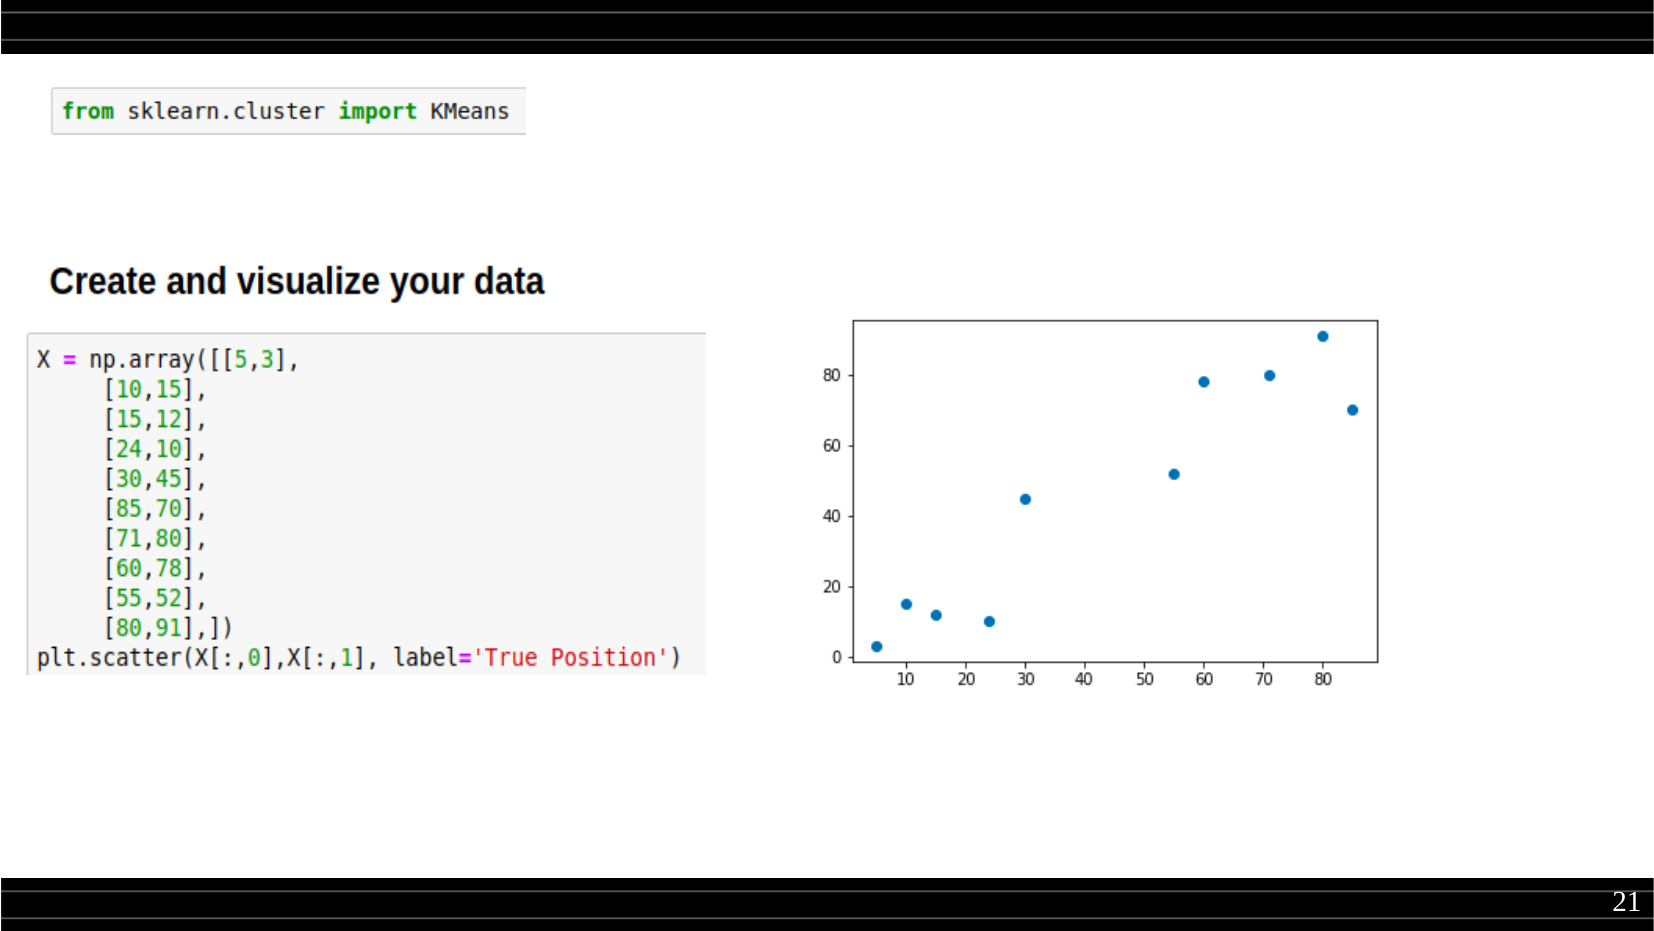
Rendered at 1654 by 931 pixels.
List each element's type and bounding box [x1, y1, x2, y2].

picture [1, 0, 1654, 54]
picture [16, 261, 706, 676]
picture [1, 878, 1654, 931]
picture [42, 78, 526, 136]
picture [798, 314, 1396, 690]
